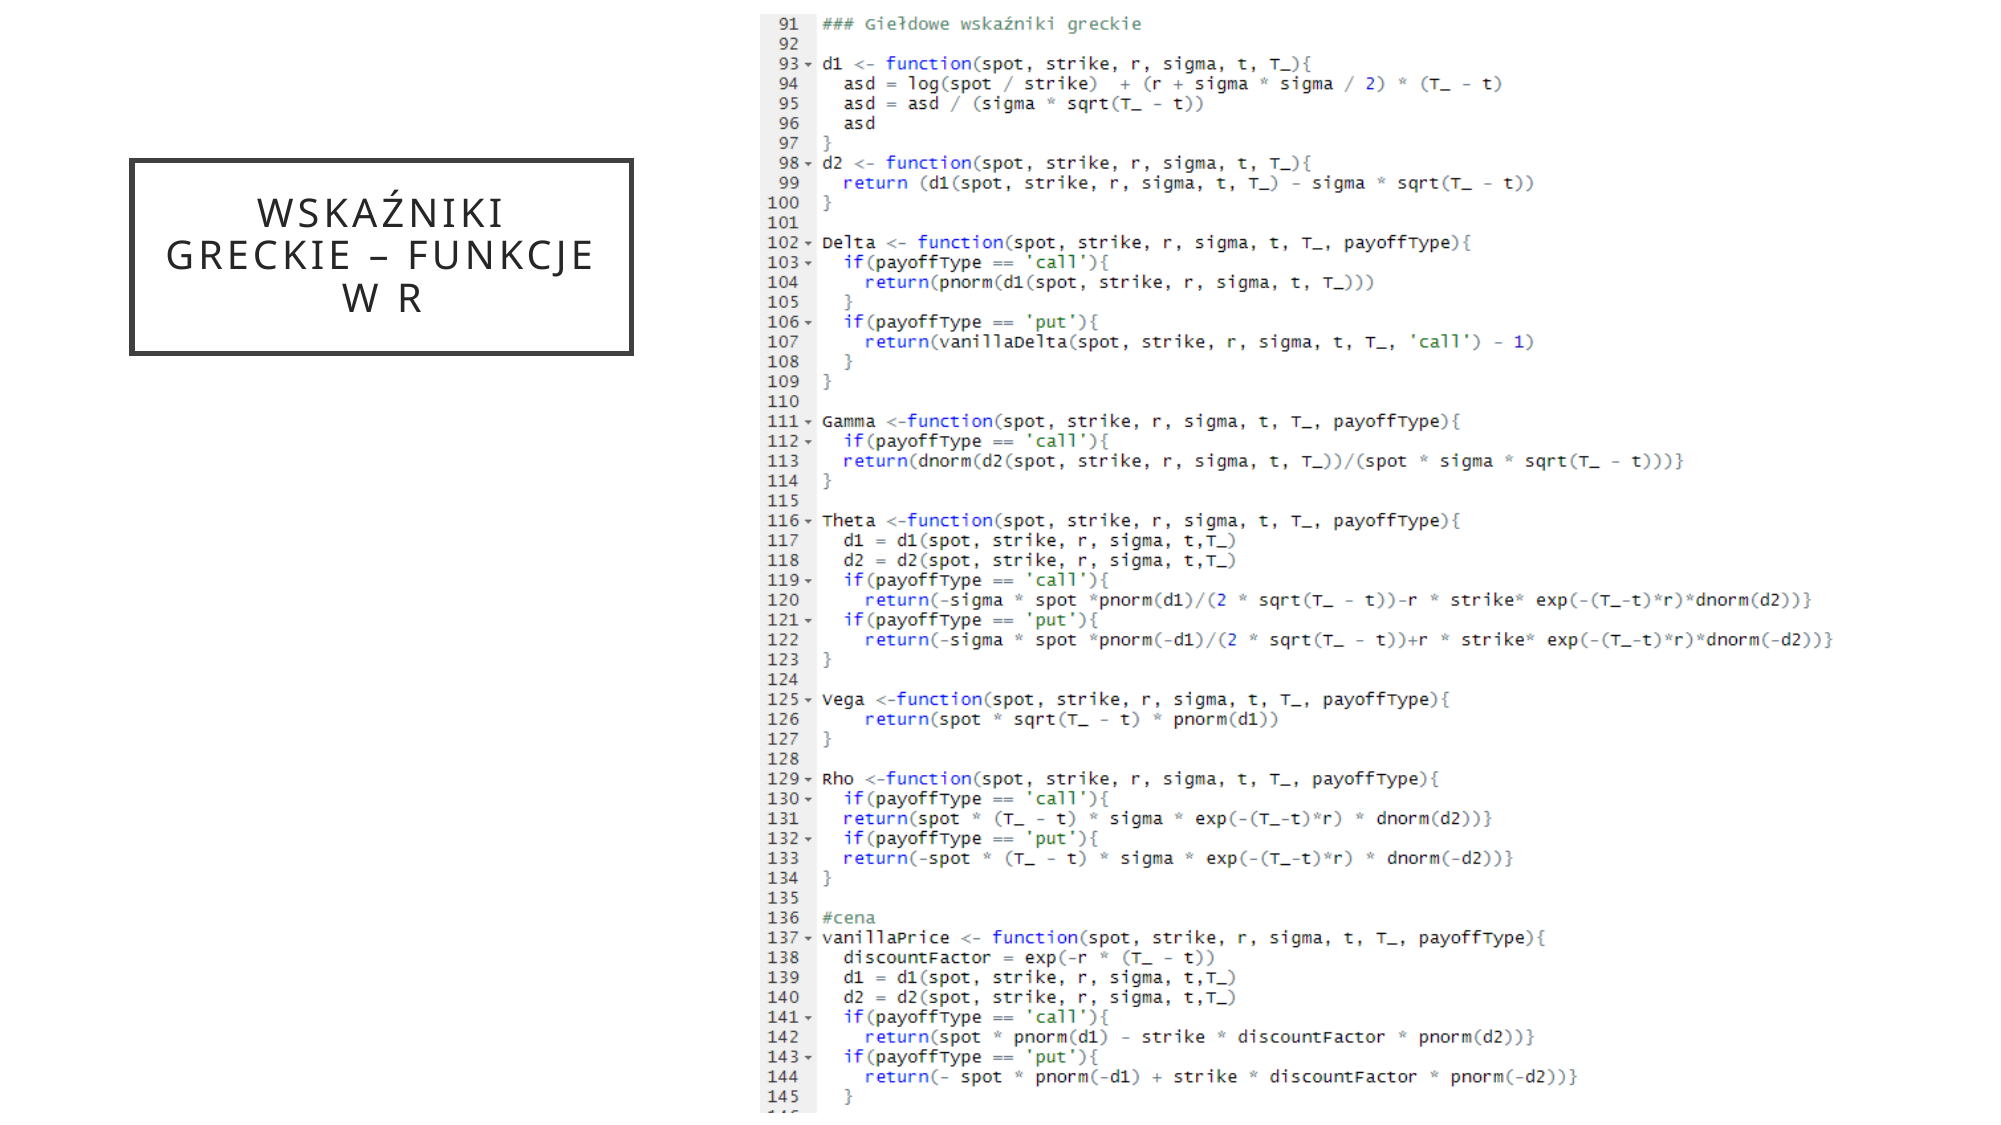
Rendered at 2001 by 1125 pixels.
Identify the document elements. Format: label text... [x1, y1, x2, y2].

title Wskaźniki greckie – funkcje w R [131, 160, 632, 354]
picture [760, 14, 1935, 1113]
